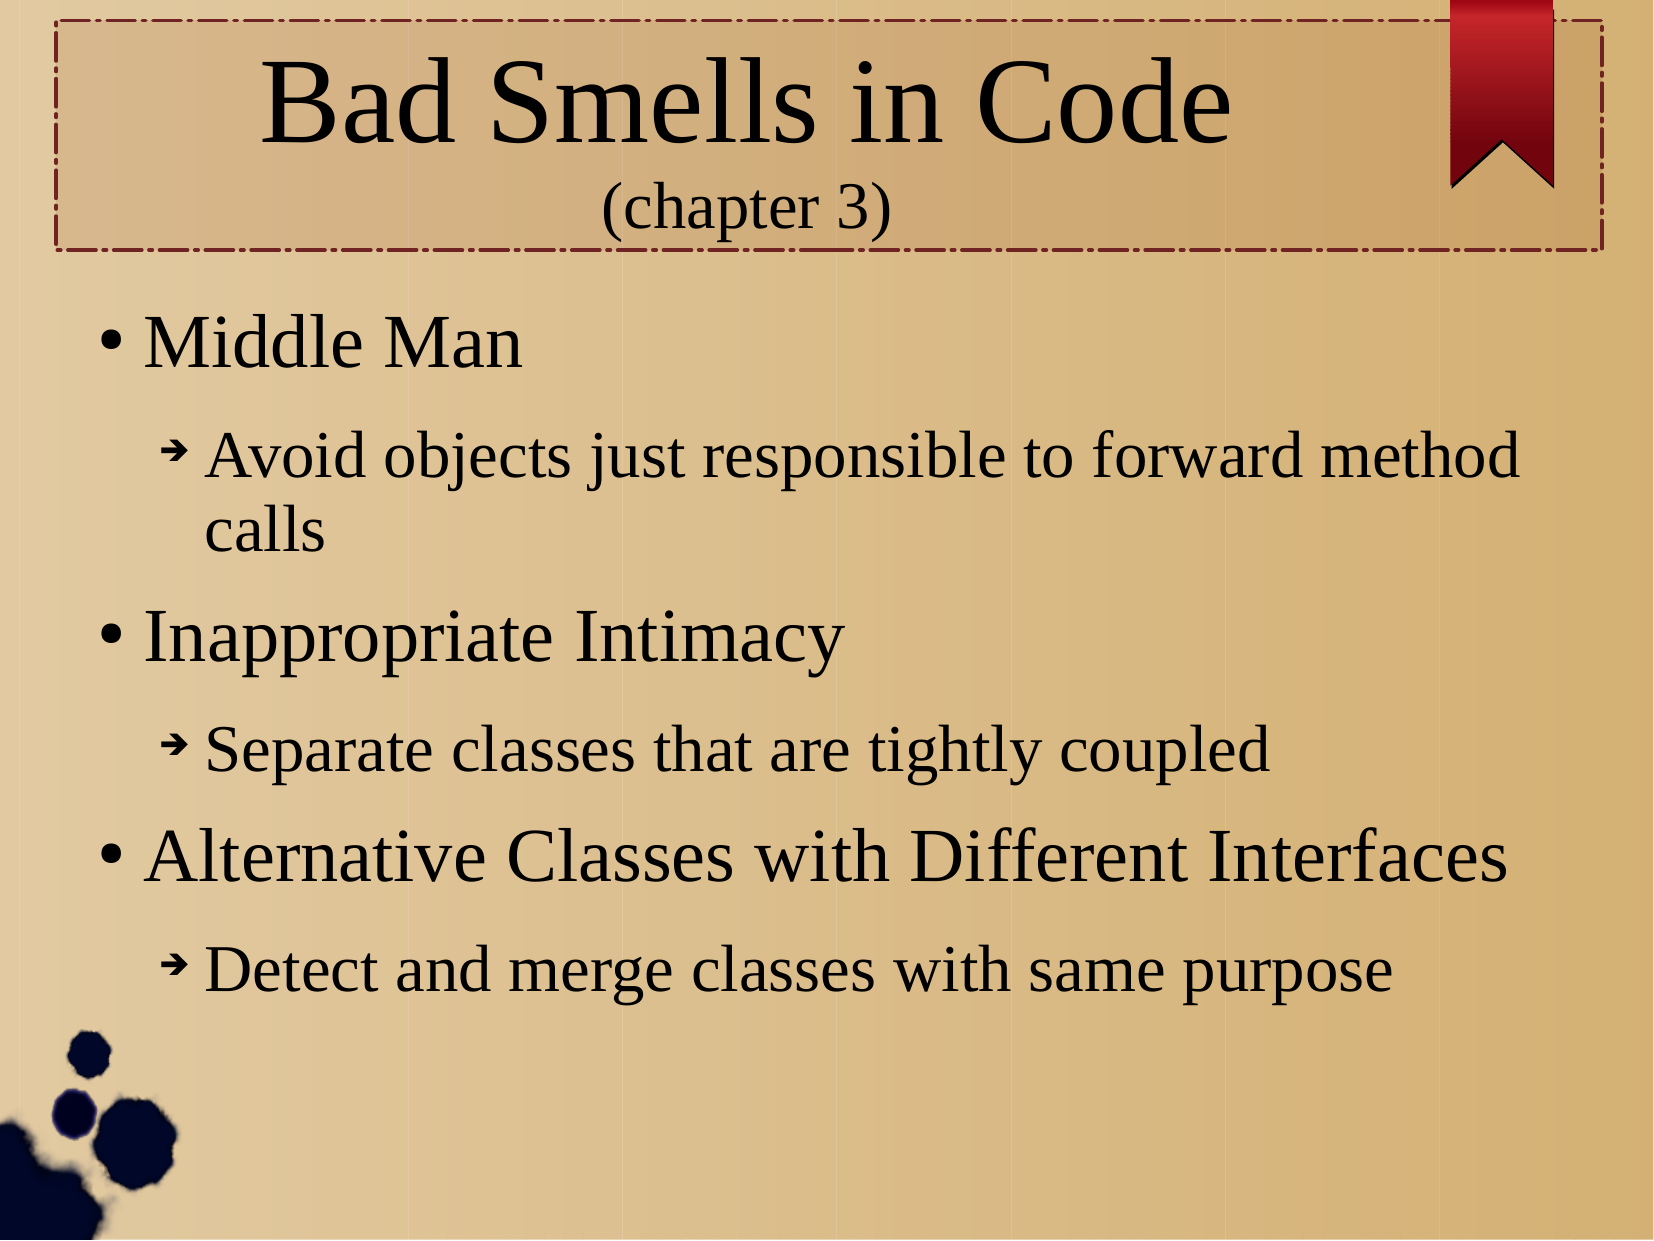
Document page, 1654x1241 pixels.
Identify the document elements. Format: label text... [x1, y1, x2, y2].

list Middle Man Avoid objects just responsible to forward method calls Inappropriate Intimacy Separate classes that are tightly coupled Alternative Classes with Different Interfaces Detect and merge classes with same purpose [82, 299, 1571, 1019]
title Bad Smells in Code (chapter 3) [82, 33, 1412, 243]
